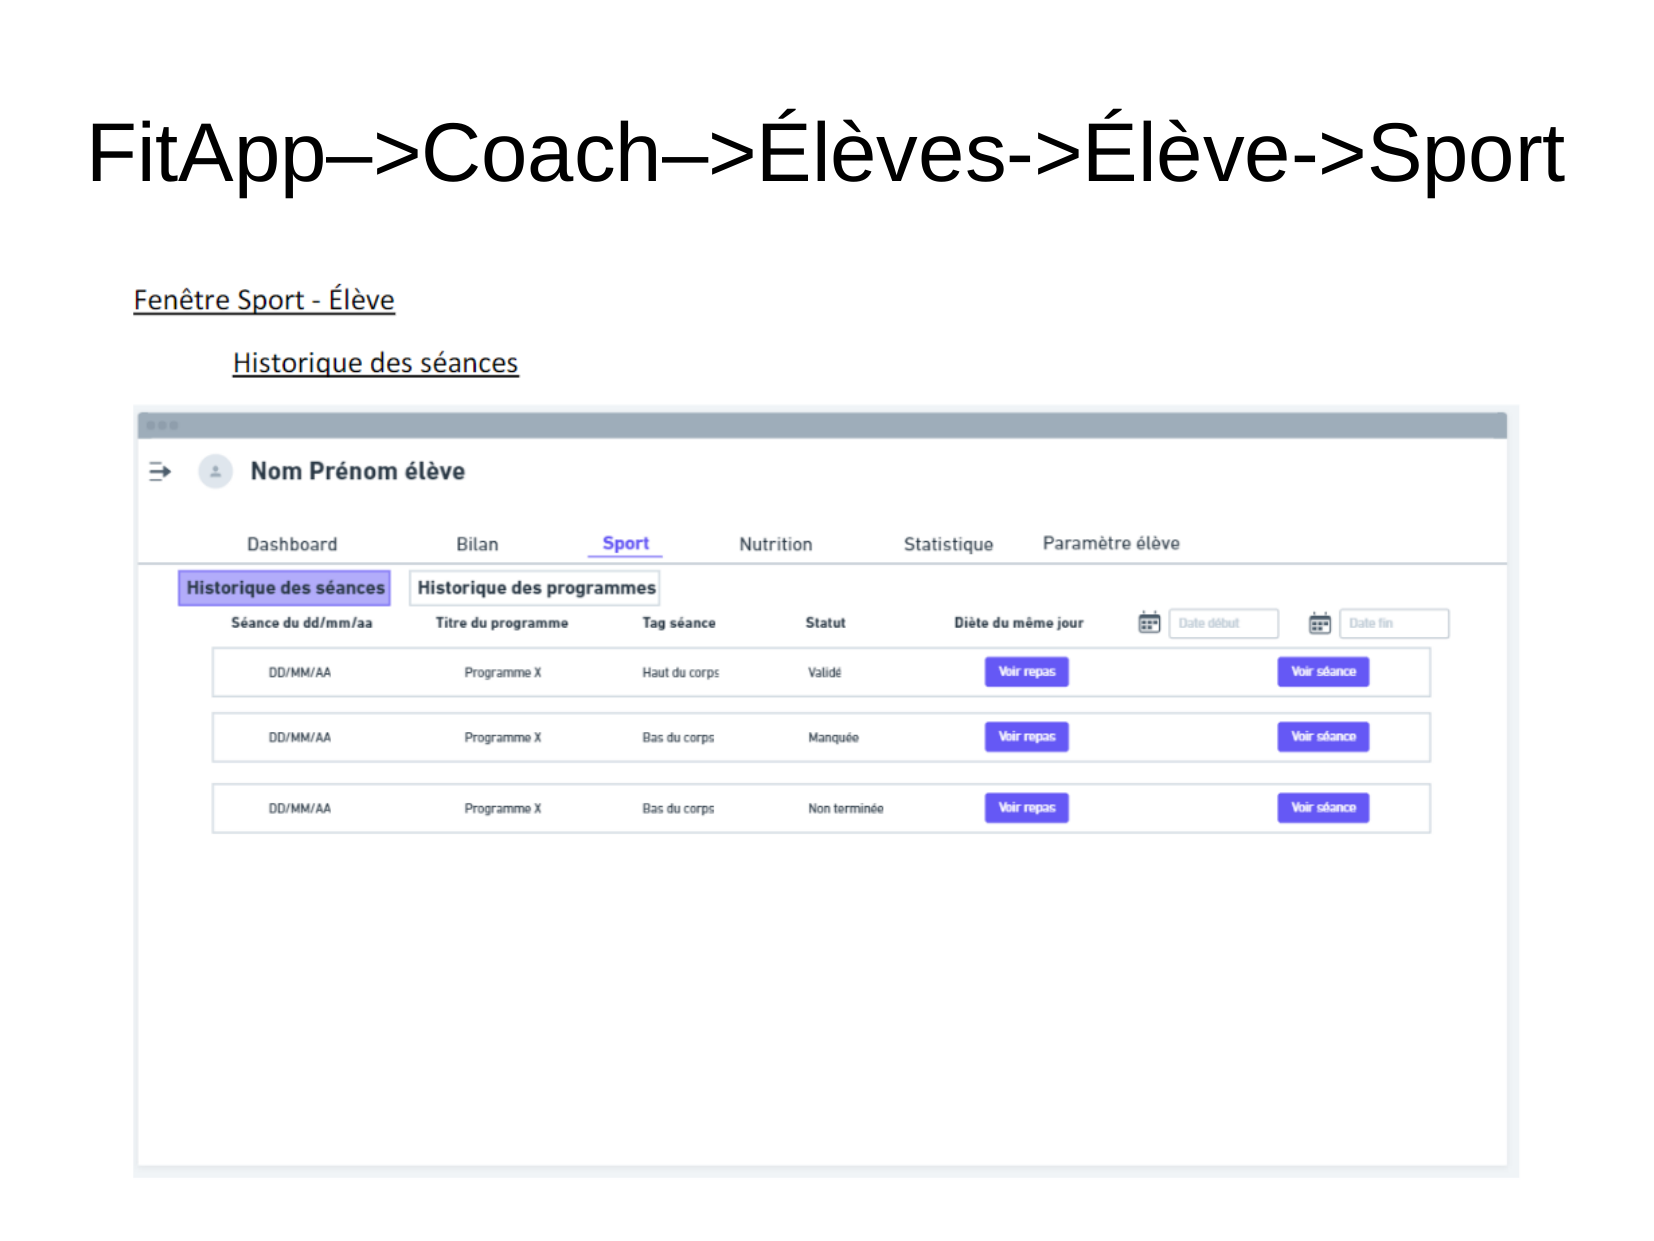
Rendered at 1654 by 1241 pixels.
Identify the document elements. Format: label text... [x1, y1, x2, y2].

title FitApp–>Coach–>Élèves->Élève->Sport [23, 49, 1630, 257]
picture [124, 272, 1530, 1182]
